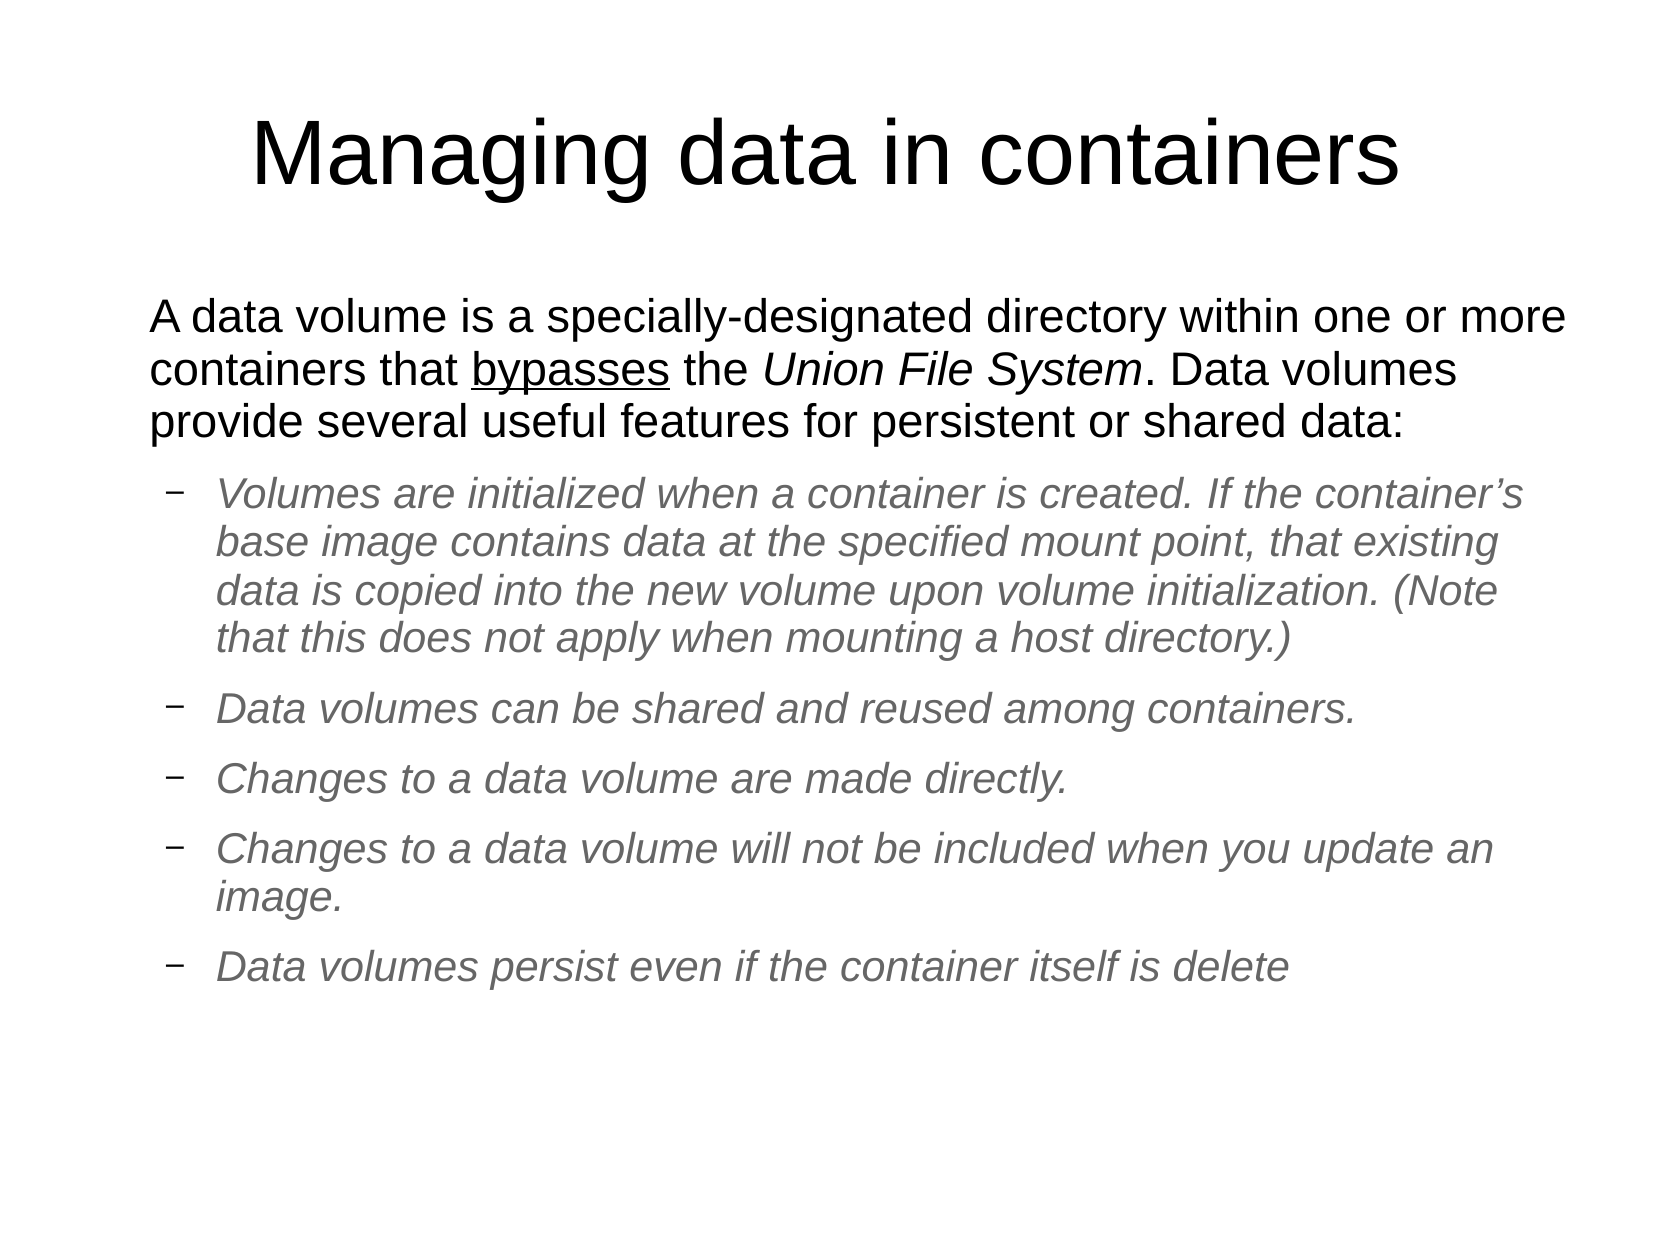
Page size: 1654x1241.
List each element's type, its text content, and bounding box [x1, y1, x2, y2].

list A data volume is a specially-designated directory within one or more containers that bypasses the Union File System. Data volumes provide several useful features for persistent or shared data: Volumes are initialized when a container is created. If the container’s base image contains data at the specified mount point, that existing data is copied into the new volume upon volume initialization. (Note that this does not apply when mounting a host directory.) Data volumes can be shared and reused among containers. Changes to a data volume are made directly. Changes to a data volume will not be included when you update an image. Data volumes persist even if the container itself is delete [82, 290, 1571, 1010]
title Managing data in containers [82, 49, 1571, 257]
